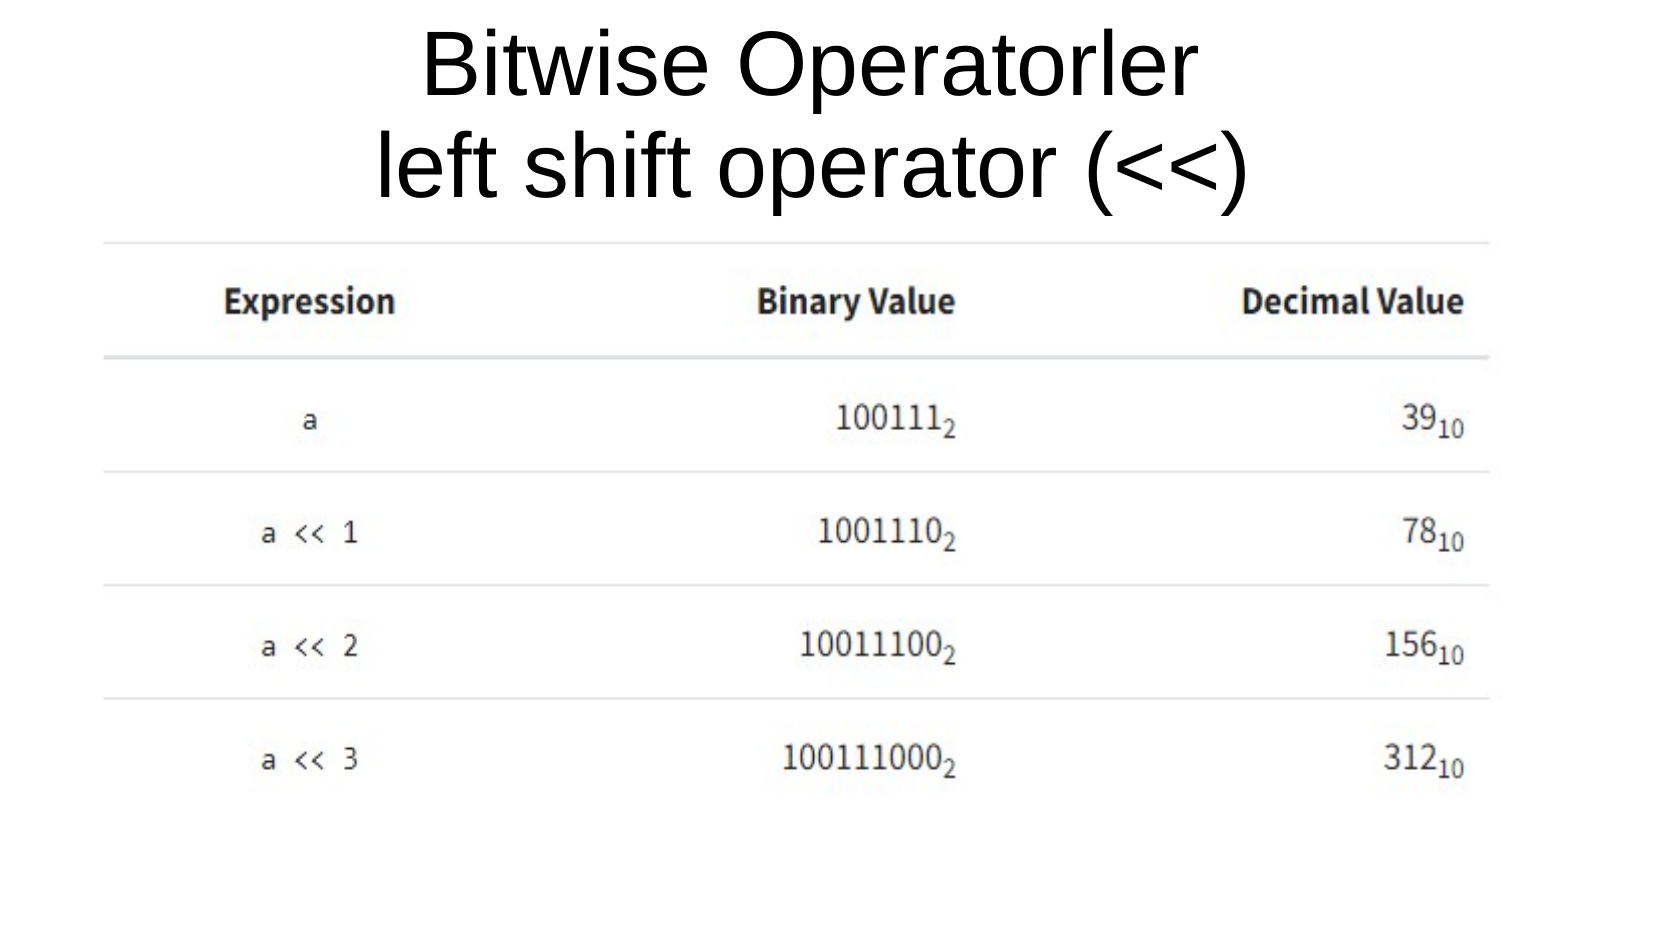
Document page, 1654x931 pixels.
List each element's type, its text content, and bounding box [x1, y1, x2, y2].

picture [88, 236, 1536, 857]
title Bitwise Operatorler left shift operator (<<) [82, 12, 1571, 218]
